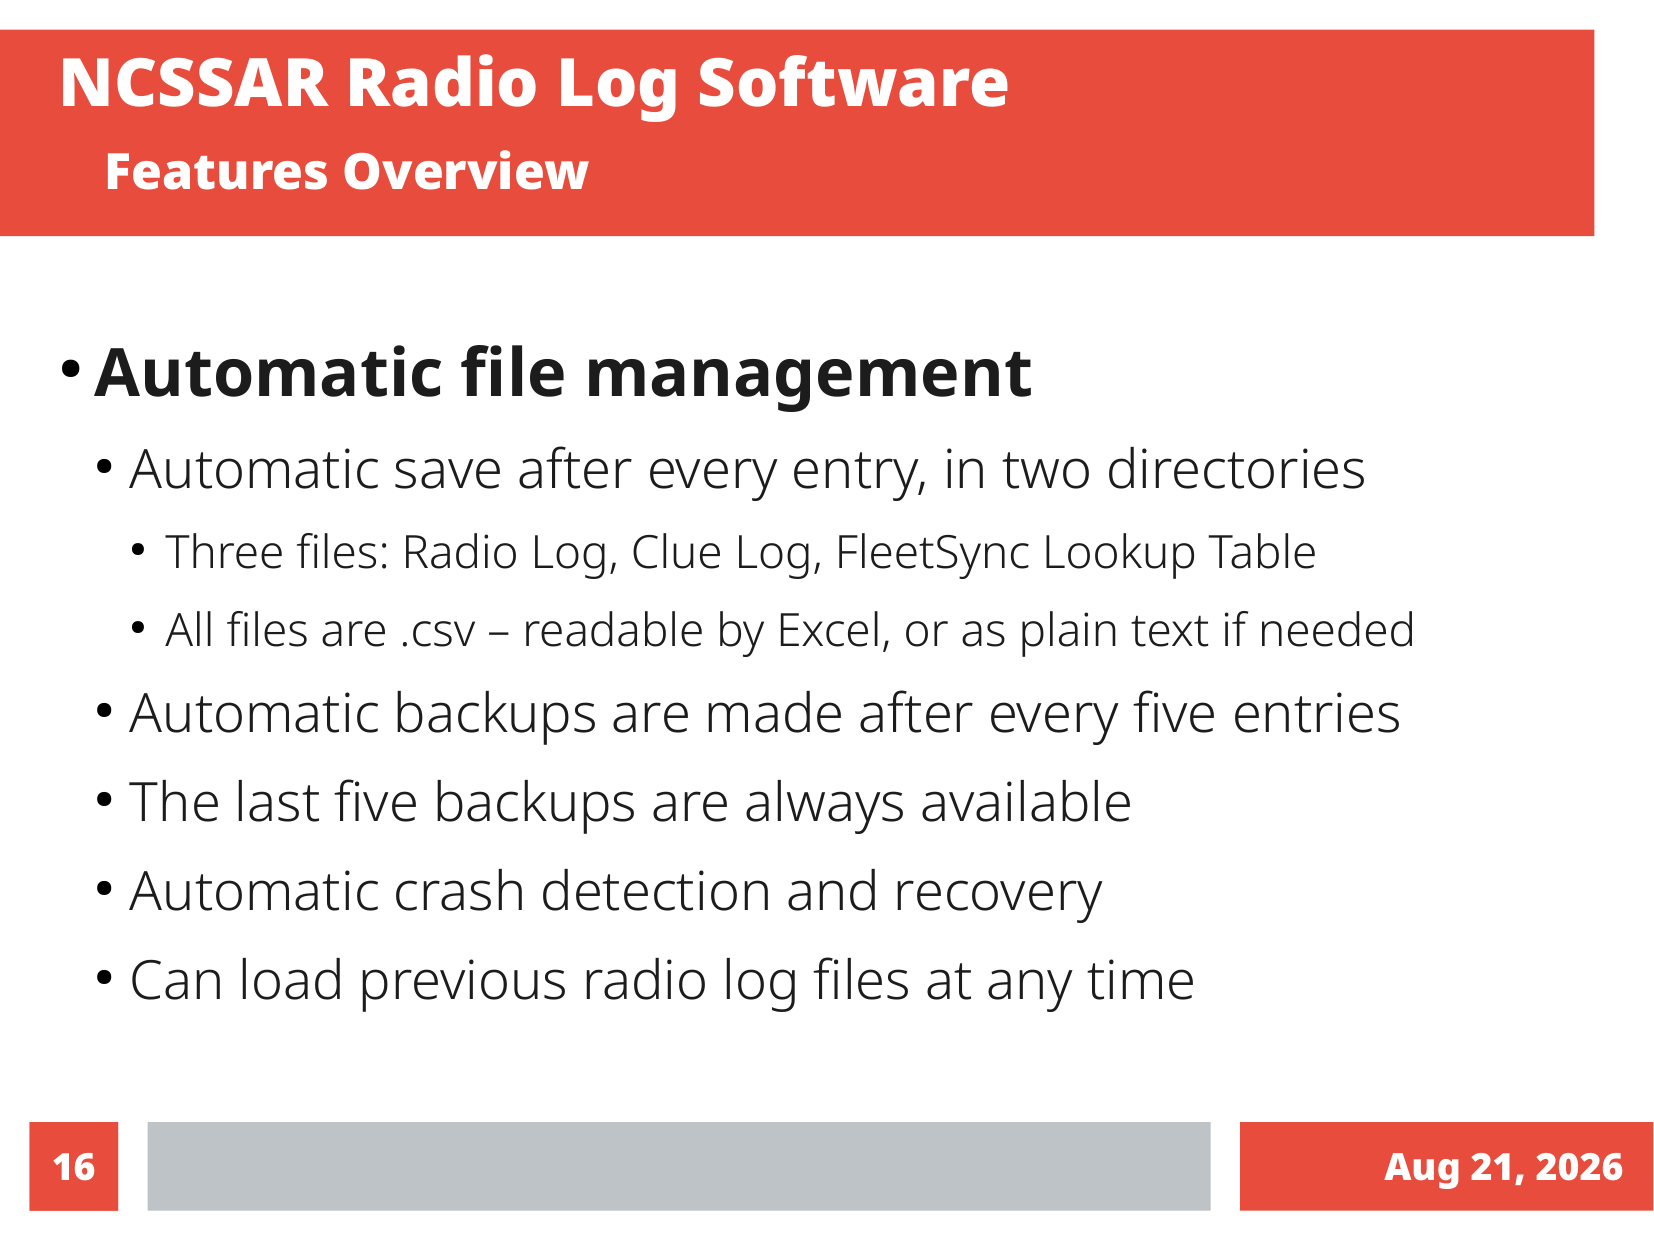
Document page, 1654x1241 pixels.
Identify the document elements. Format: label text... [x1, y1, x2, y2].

title NCSSAR Radio Log Software Features Overview [59, 48, 1595, 207]
subtitle Automatic file management Automatic save after every entry, in two directories Three files: Radio Log, Clue Log, FleetSync Lookup Table All files are .csv – readable by Excel, or as plain text if needed Automatic backups are made after every five entries The last five backups are always available Automatic crash detection and recovery Can load previous radio log files at any time [59, 324, 1565, 1093]
